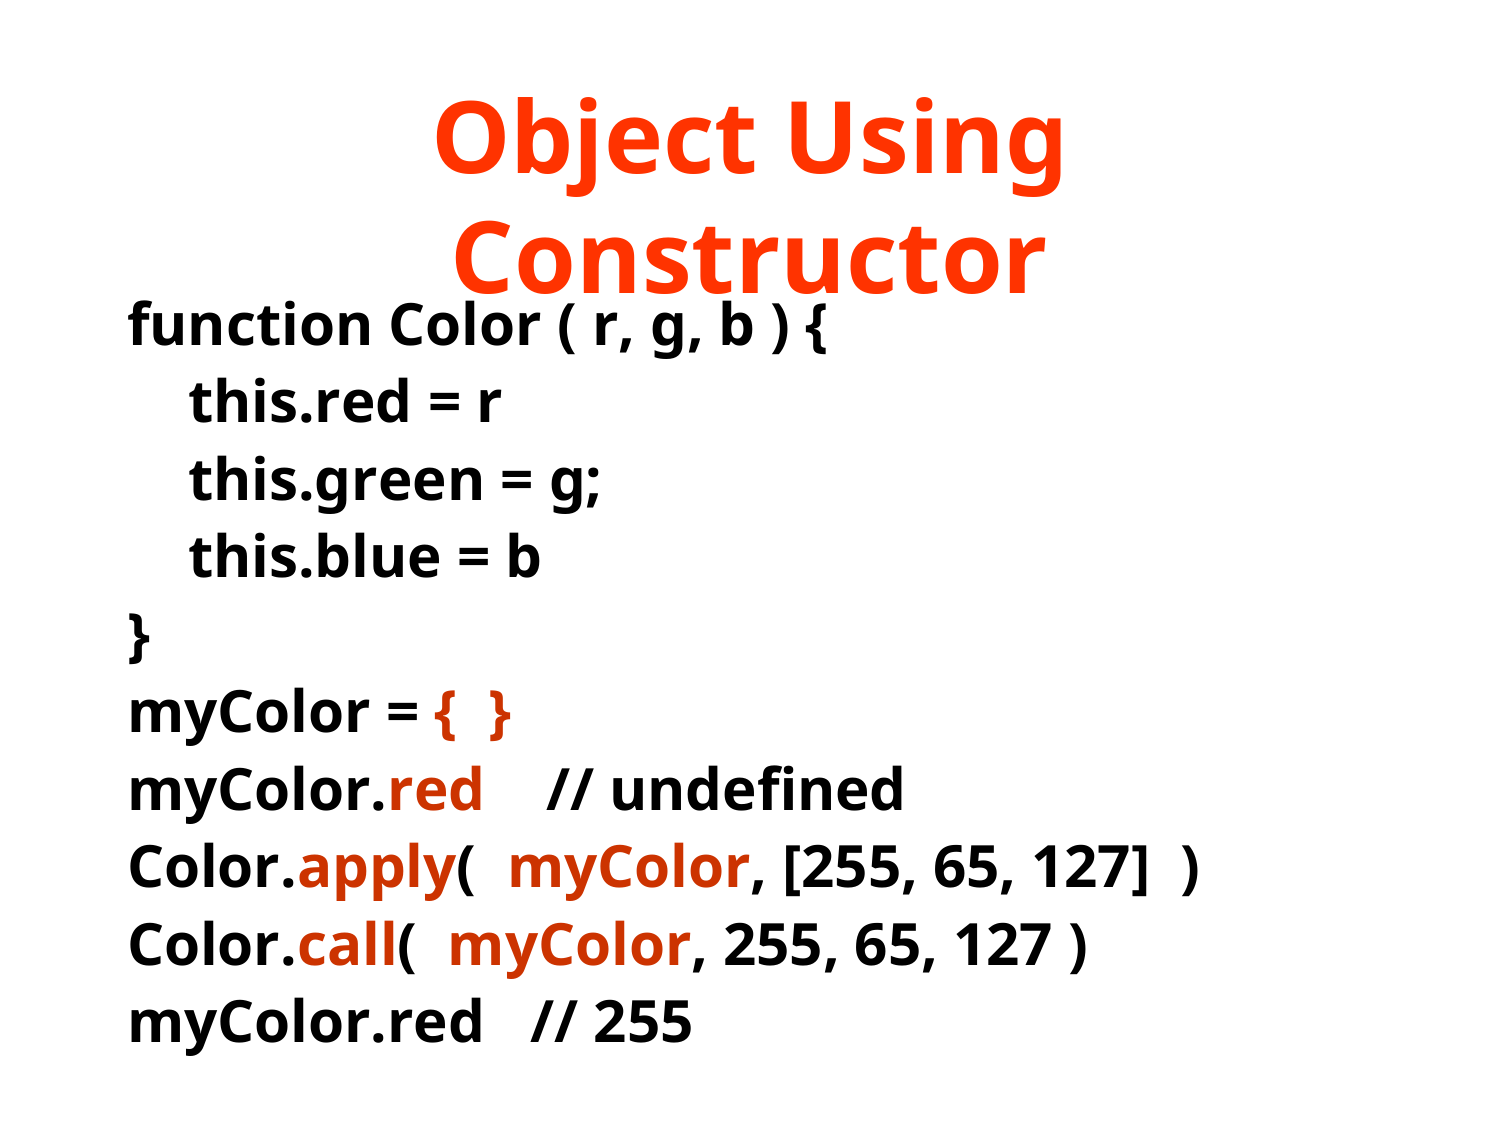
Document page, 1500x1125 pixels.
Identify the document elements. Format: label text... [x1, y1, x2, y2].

list function Color ( r, g, b ) { this.red = r this.green = g; this.blue = b } myColor = { } myColor.red // undefined Color.apply( myColor, [255, 65, 127] ) Color.call( myColor, 255, 65, 127 ) myColor.red // 255 [112, 287, 1388, 1064]
title Object Using Constructor [112, 99, 1388, 287]
